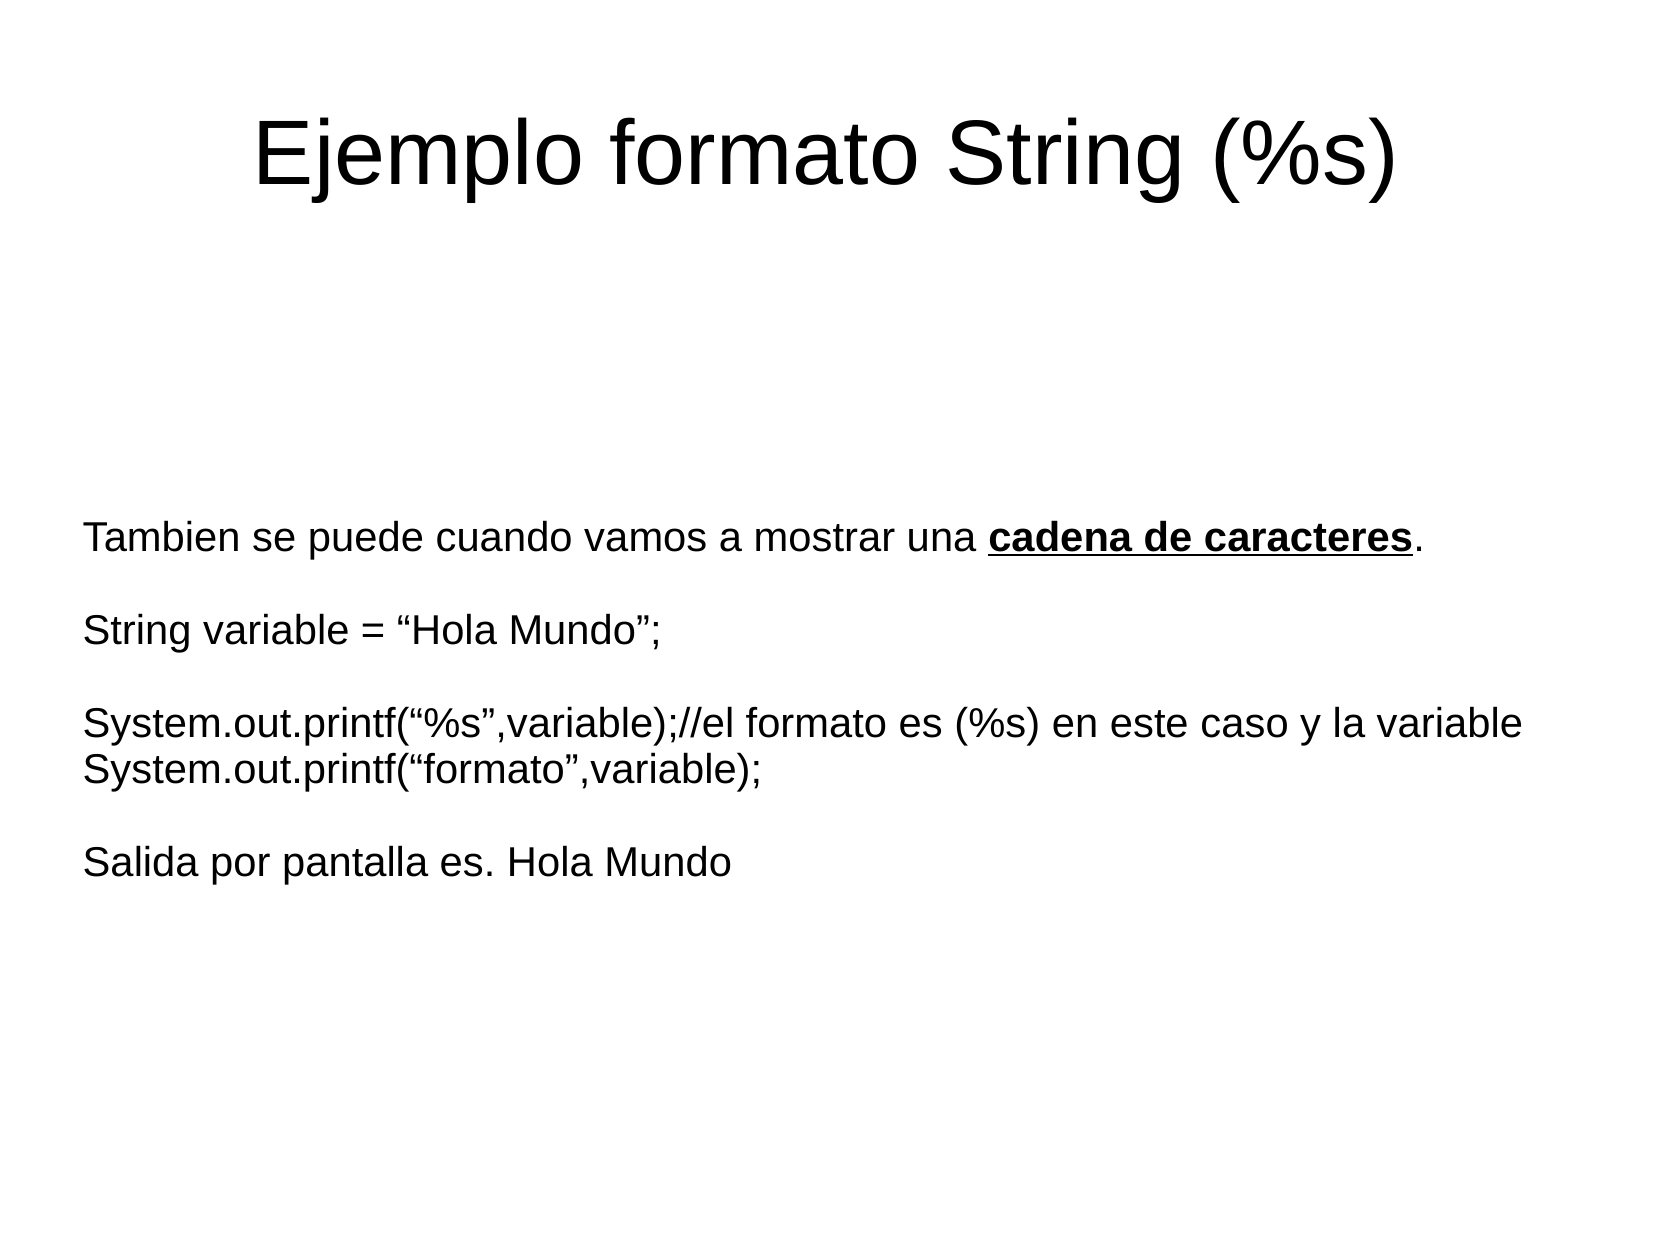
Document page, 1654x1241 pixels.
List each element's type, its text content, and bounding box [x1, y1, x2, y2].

title Ejemplo formato String (%s) [82, 49, 1571, 257]
subtitle Tambien se puede cuando vamos a mostrar una cadena de caracteres. String variable = “Hola Mundo”; System.out.printf(“%s”,variable);//el formato es (%s) en este caso y la variable System.out.printf(“formato”,variable); Salida por pantalla es. Hola Mundo [82, 290, 1571, 1109]
